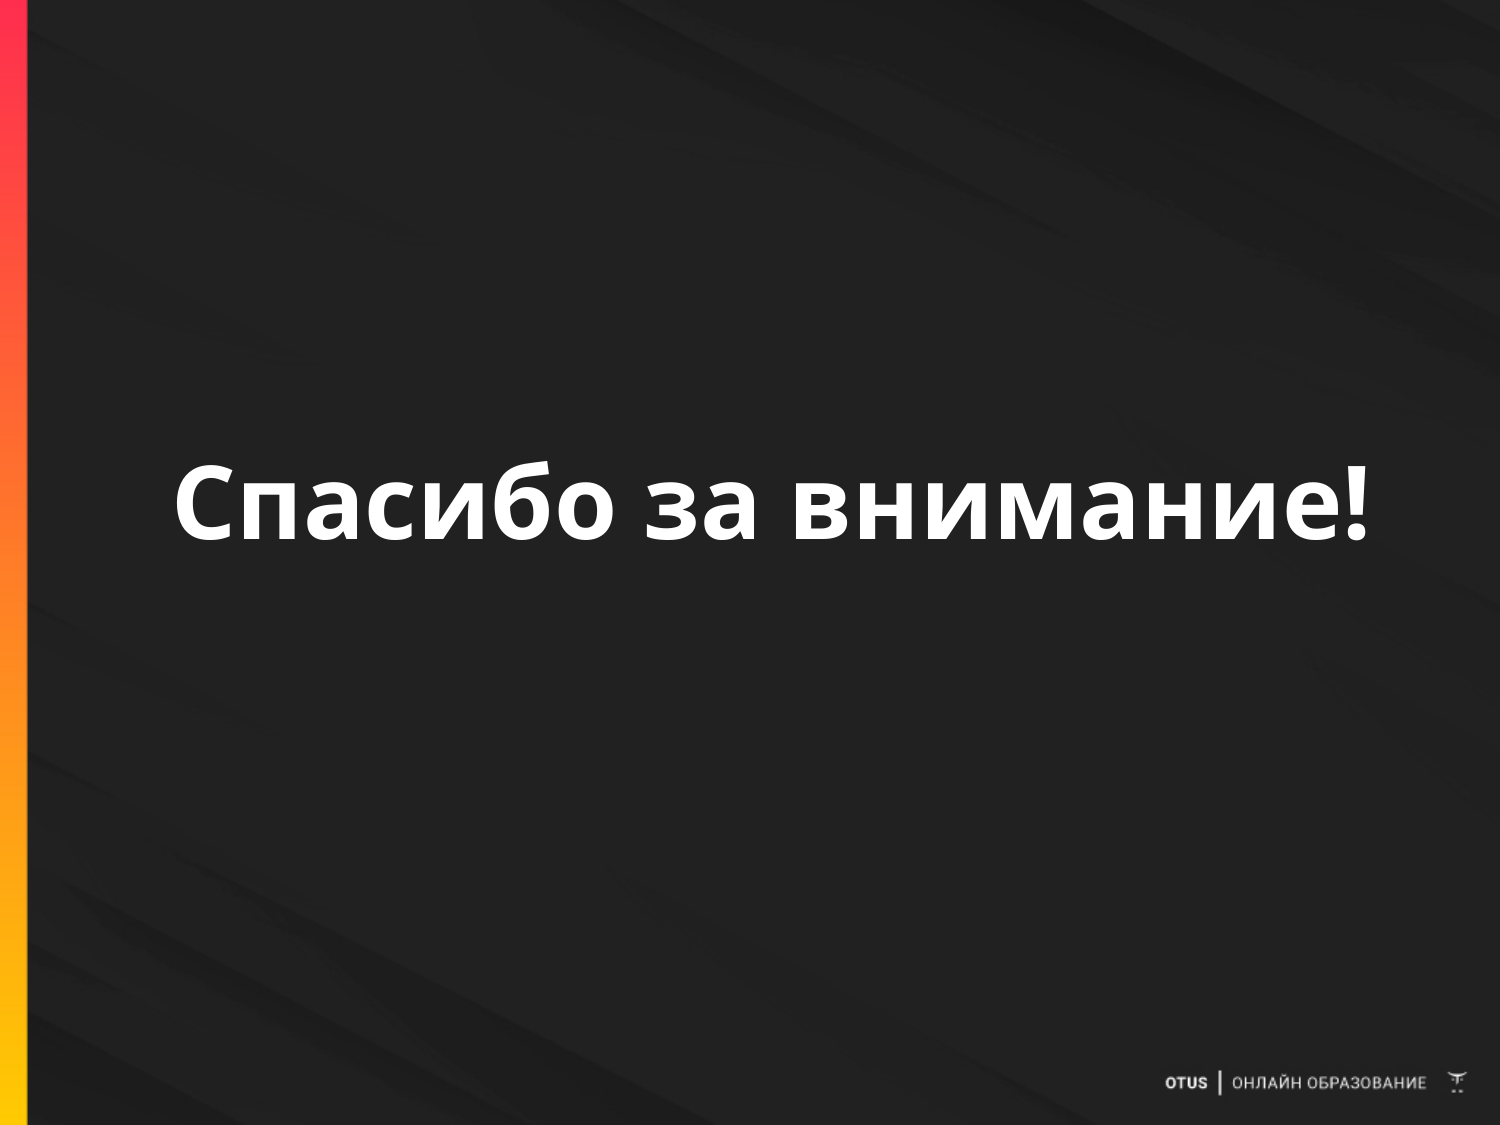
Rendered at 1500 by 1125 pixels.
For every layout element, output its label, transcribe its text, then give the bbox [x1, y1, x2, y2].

title Спасибо за внимание! [156, 86, 1421, 982]
picture [0, 0, 1500, 1125]
